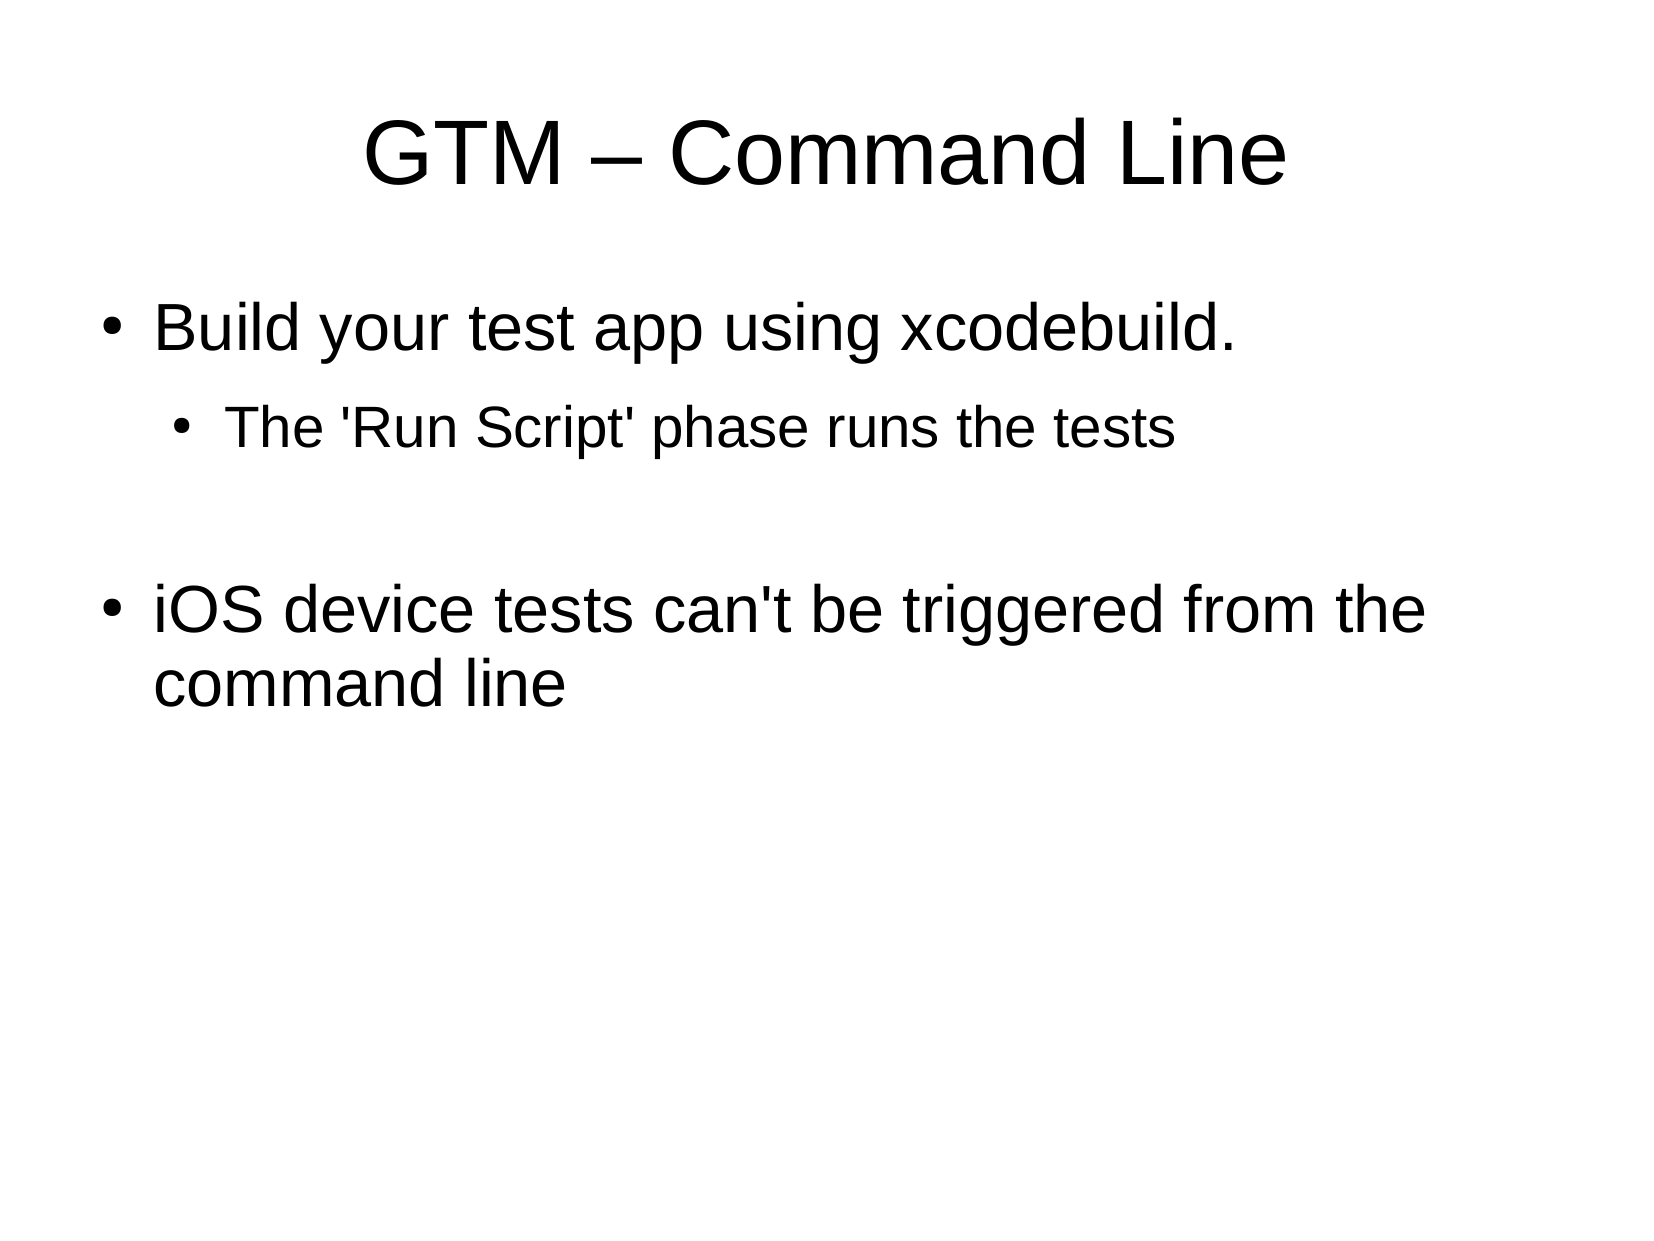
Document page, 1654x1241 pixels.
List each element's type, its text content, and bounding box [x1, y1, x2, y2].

list Build your test app using xcodebuild. The 'Run Script' phase runs the tests iOS device tests can't be triggered from the command line [82, 290, 1571, 1109]
title GTM – Command Line [82, 49, 1571, 257]
